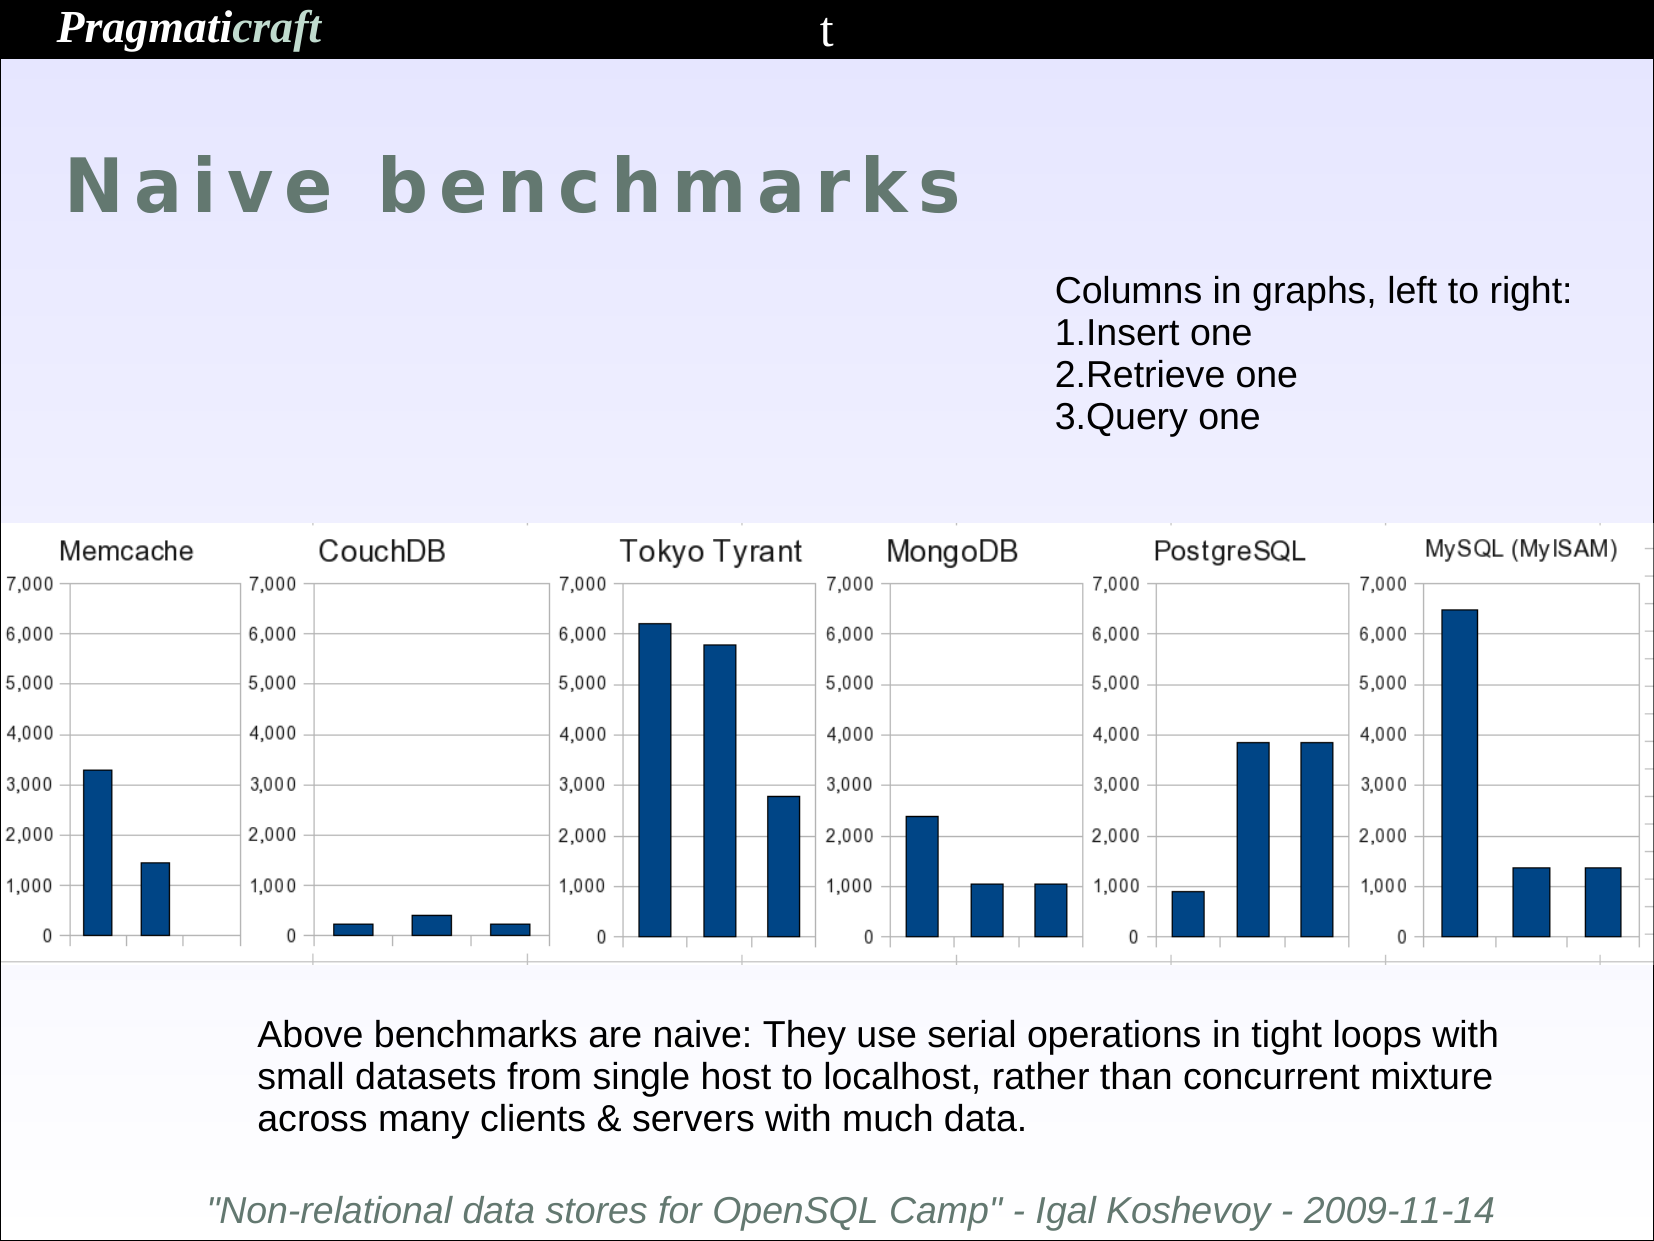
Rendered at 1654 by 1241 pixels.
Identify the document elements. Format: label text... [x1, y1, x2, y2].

picture [1, 523, 1654, 965]
title Naive benchmarks [64, 119, 1587, 254]
text_box Above benchmarks are naive: They use serial operations in tight loops with small datasets from single host to localhost, rather than concurrent mixture across many clients & servers with much data. [242, 1005, 1561, 1147]
text_box Columns in graphs, left to right: Insert one Retrieve one Query one [1040, 262, 1651, 488]
